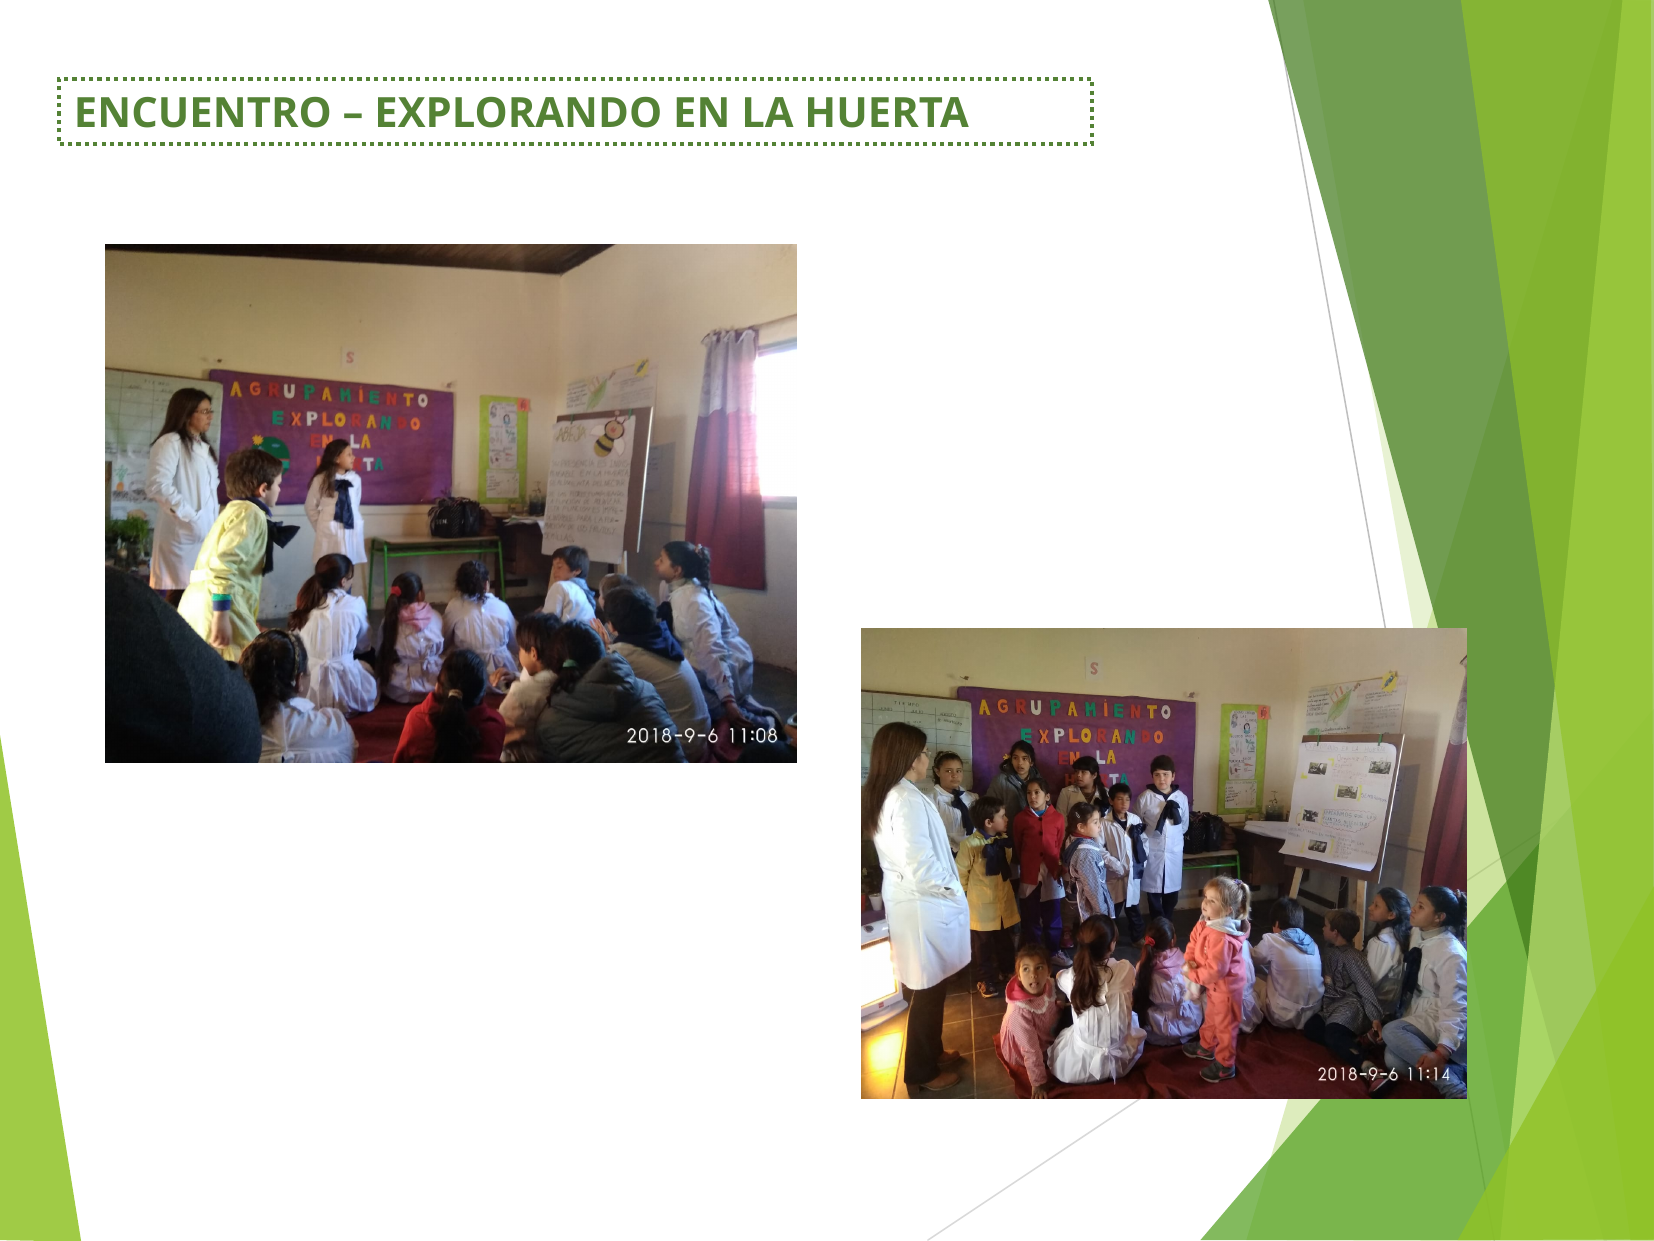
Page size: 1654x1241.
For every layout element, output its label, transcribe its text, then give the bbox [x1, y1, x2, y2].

picture [105, 244, 797, 763]
text_box ENCUENTRO – EXPLORANDO EN LA HUERTA [58, 78, 1092, 145]
picture [861, 628, 1467, 1099]
